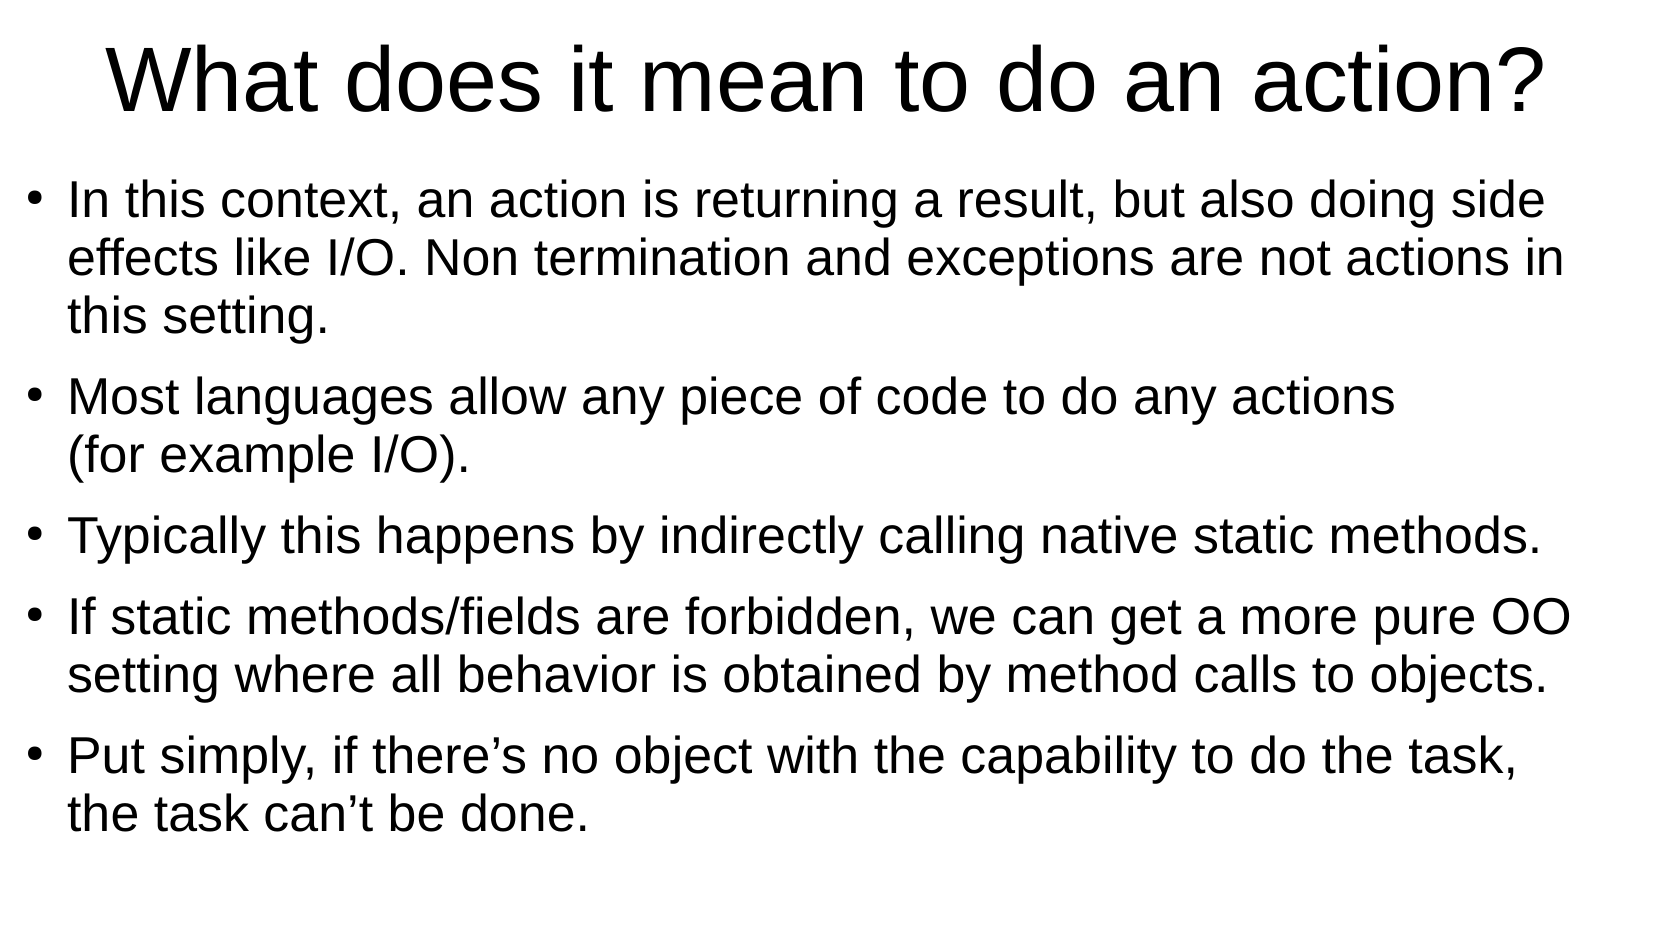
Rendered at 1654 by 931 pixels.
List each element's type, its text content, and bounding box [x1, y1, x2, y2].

list In this context, an action is returning a result, but also doing side effects like I/O. Non termination and exceptions are not actions in this setting. Most languages allow any piece of code to do any actions (for example I/O). Typically this happens by indirectly calling native static methods. If static methods/fields are forbidden, we can get a more pure OO setting where all behavior is obtained by method calls to objects. Put simply, if there’s no object with the capability to do the task, the task can’t be done. [11, 170, 1583, 883]
title What does it mean to do an action? [82, 0, 1571, 170]
